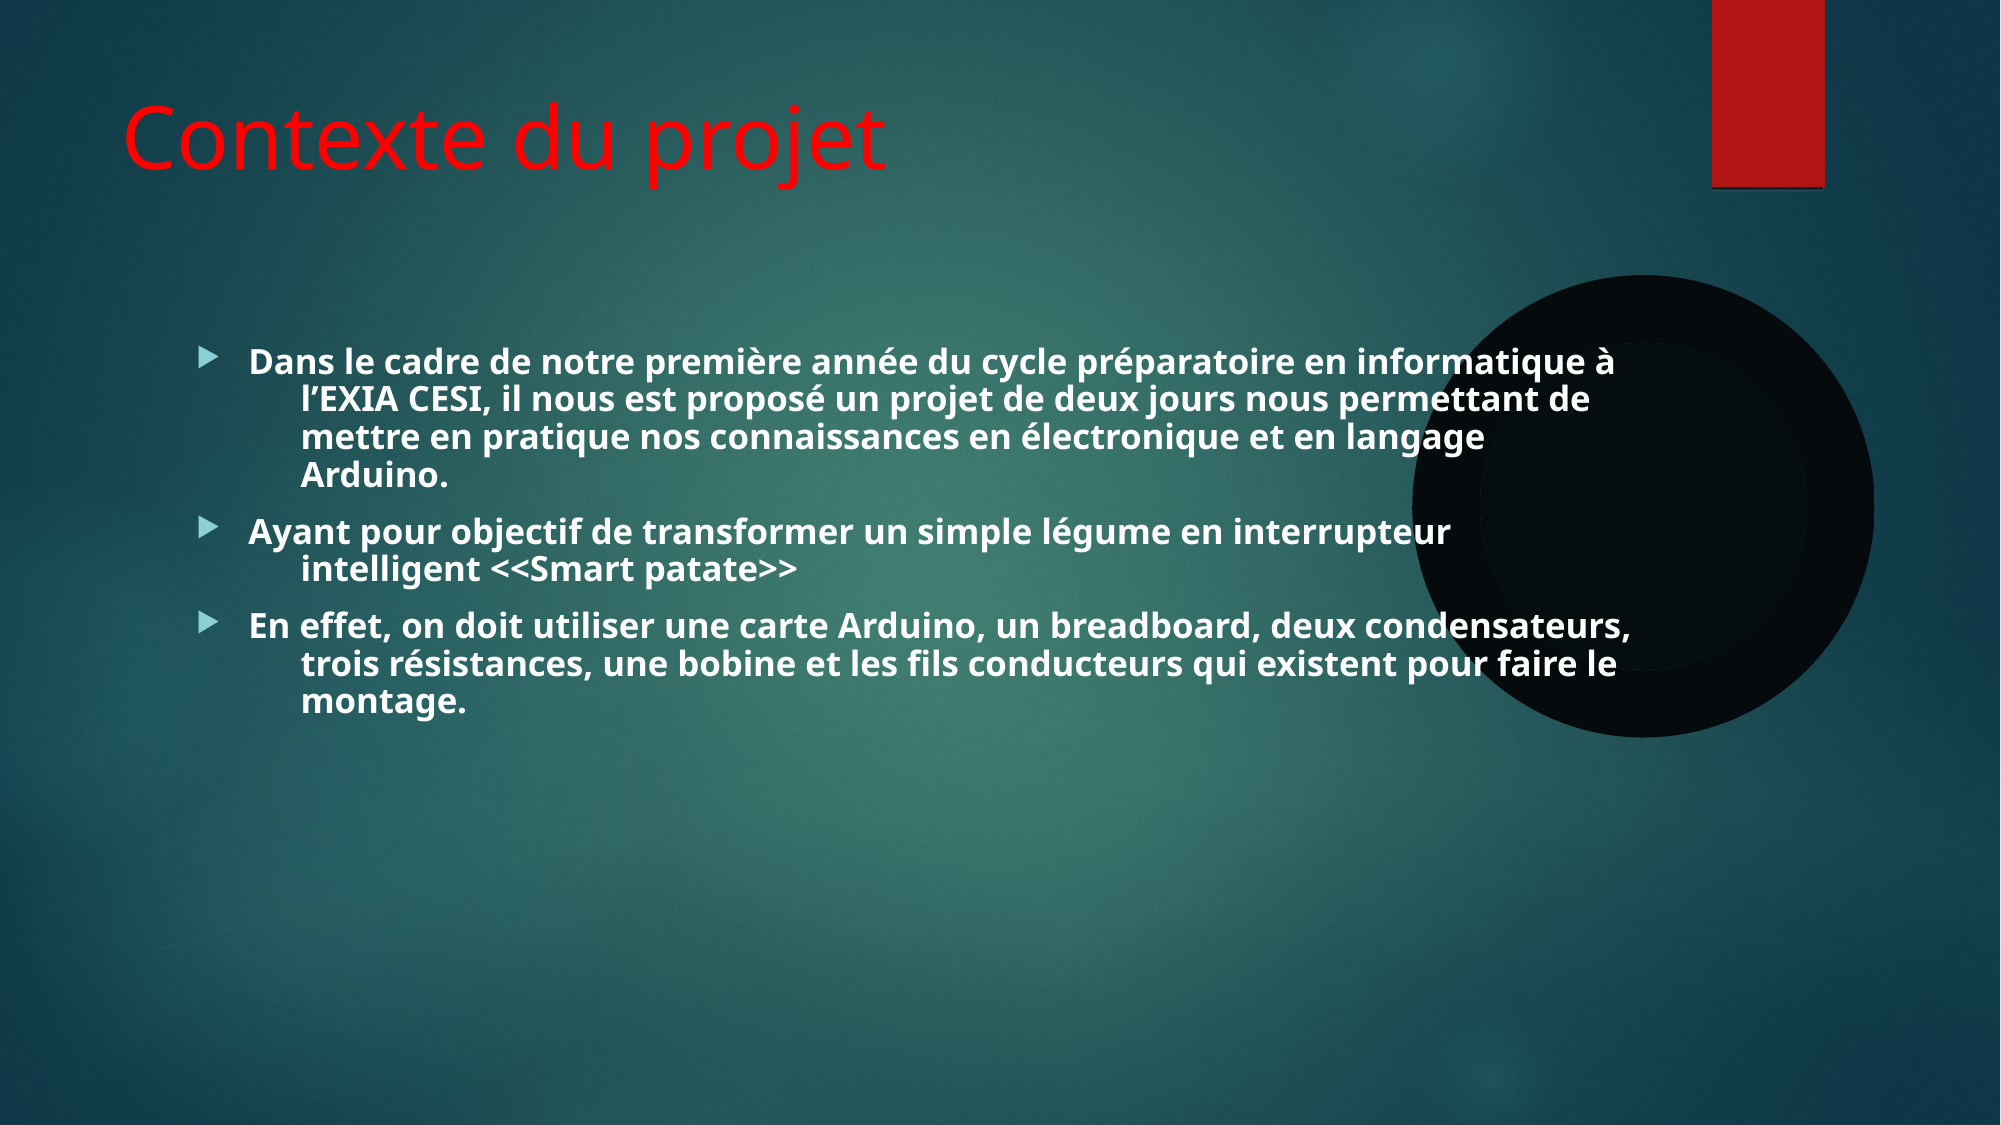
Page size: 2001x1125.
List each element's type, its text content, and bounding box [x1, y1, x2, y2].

list Dans le cadre de notre première année du cycle préparatoire en informatique à l’EXIA CESI, il nous est proposé un projet de deux jours nous permettant de mettre en pratique nos connaissances en électronique et en langage Arduino. Ayant pour objectif de transformer un simple légume en interrupteur intelligent <<Smart patate>> En effet, on doit utiliser une carte Arduino, un breadboard, deux condensateurs, trois résistances, une bobine et les fils conducteurs qui existent pour faire le montage. [181, 336, 1649, 732]
title Contexte du projet [106, 74, 1649, 305]
